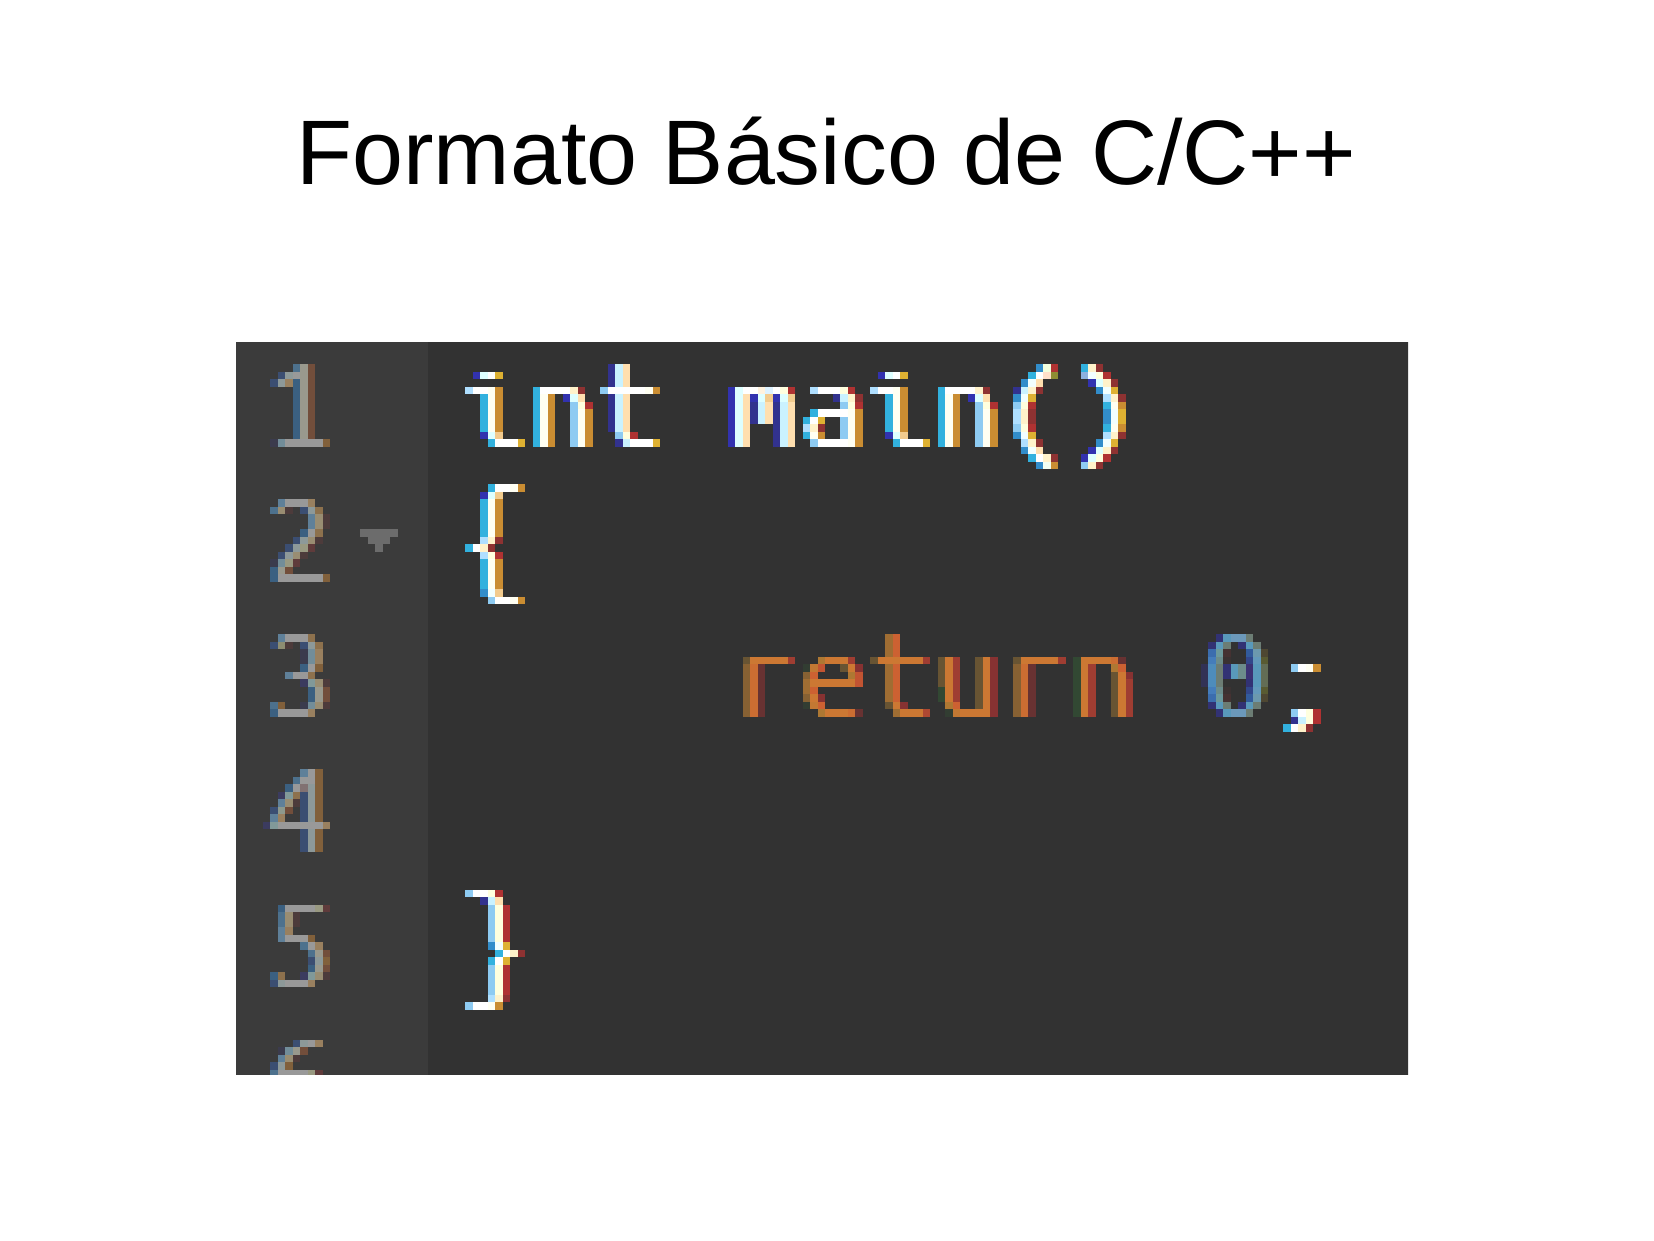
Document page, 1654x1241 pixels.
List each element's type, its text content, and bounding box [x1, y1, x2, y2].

picture [236, 342, 1409, 1075]
title Formato Básico de C/C++ [82, 49, 1571, 257]
